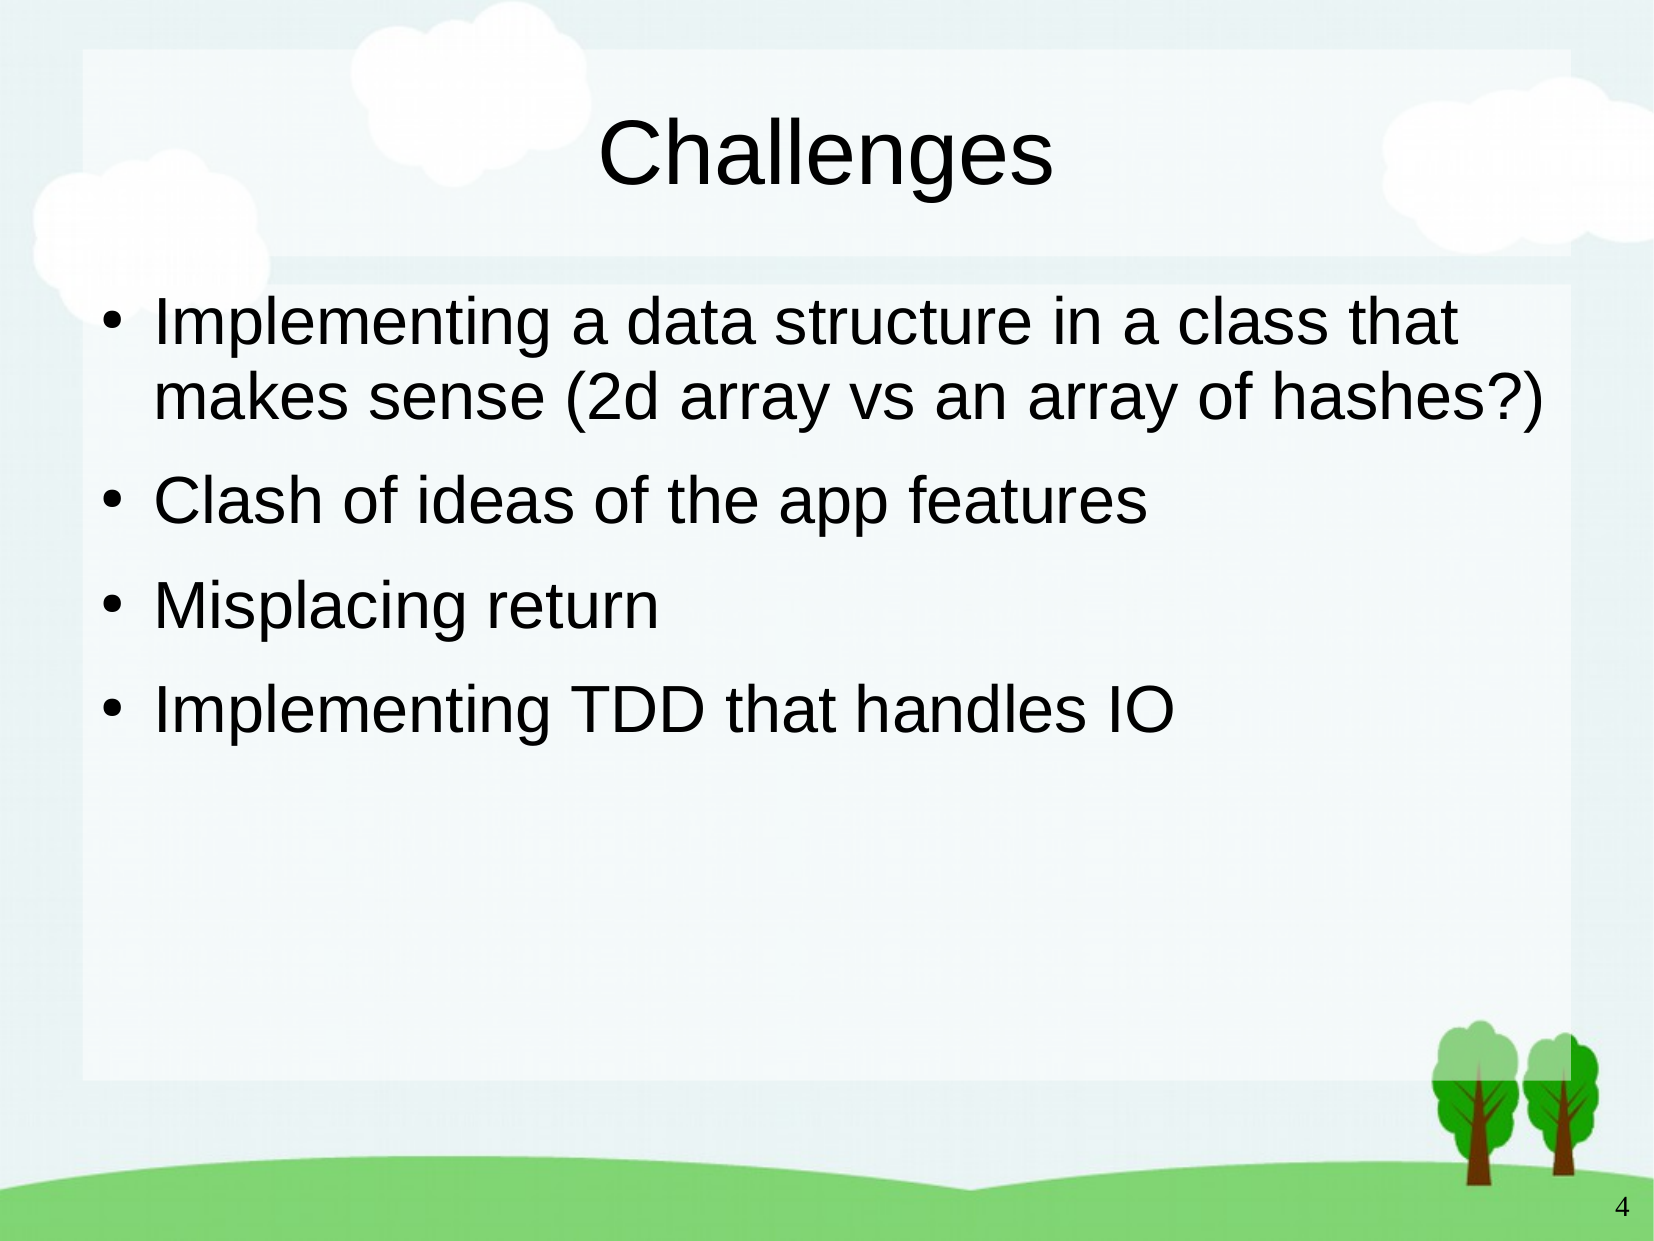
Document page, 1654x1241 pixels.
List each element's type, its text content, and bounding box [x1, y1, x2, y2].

picture [0, 0, 1654, 1241]
title Challenges [82, 49, 1571, 257]
list Implementing a data structure in a class that makes sense (2d array vs an array of hashes?) Clash of ideas of the app features Misplacing return Implementing TDD that handles IO [82, 284, 1571, 1081]
